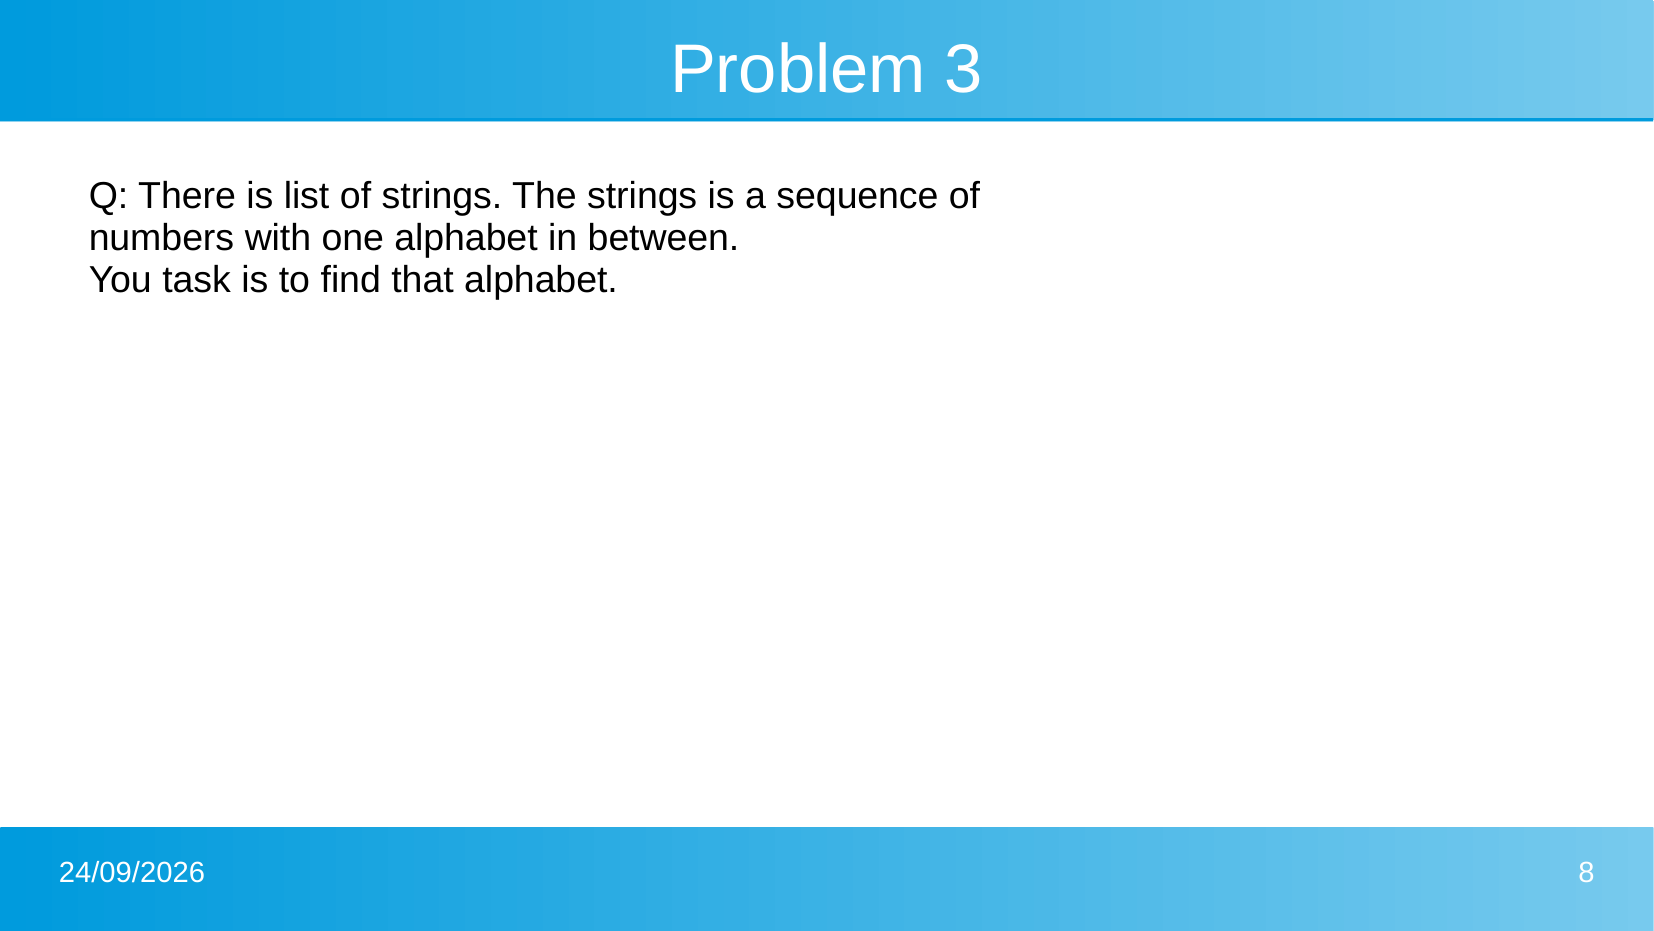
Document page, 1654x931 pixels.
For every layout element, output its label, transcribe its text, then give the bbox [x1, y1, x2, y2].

title Problem 3 [59, 29, 1595, 108]
text_box Q: There is list of strings. The strings is a sequence of numbers with one alphabet in between. You task is to find that alphabet. [73, 167, 1082, 309]
